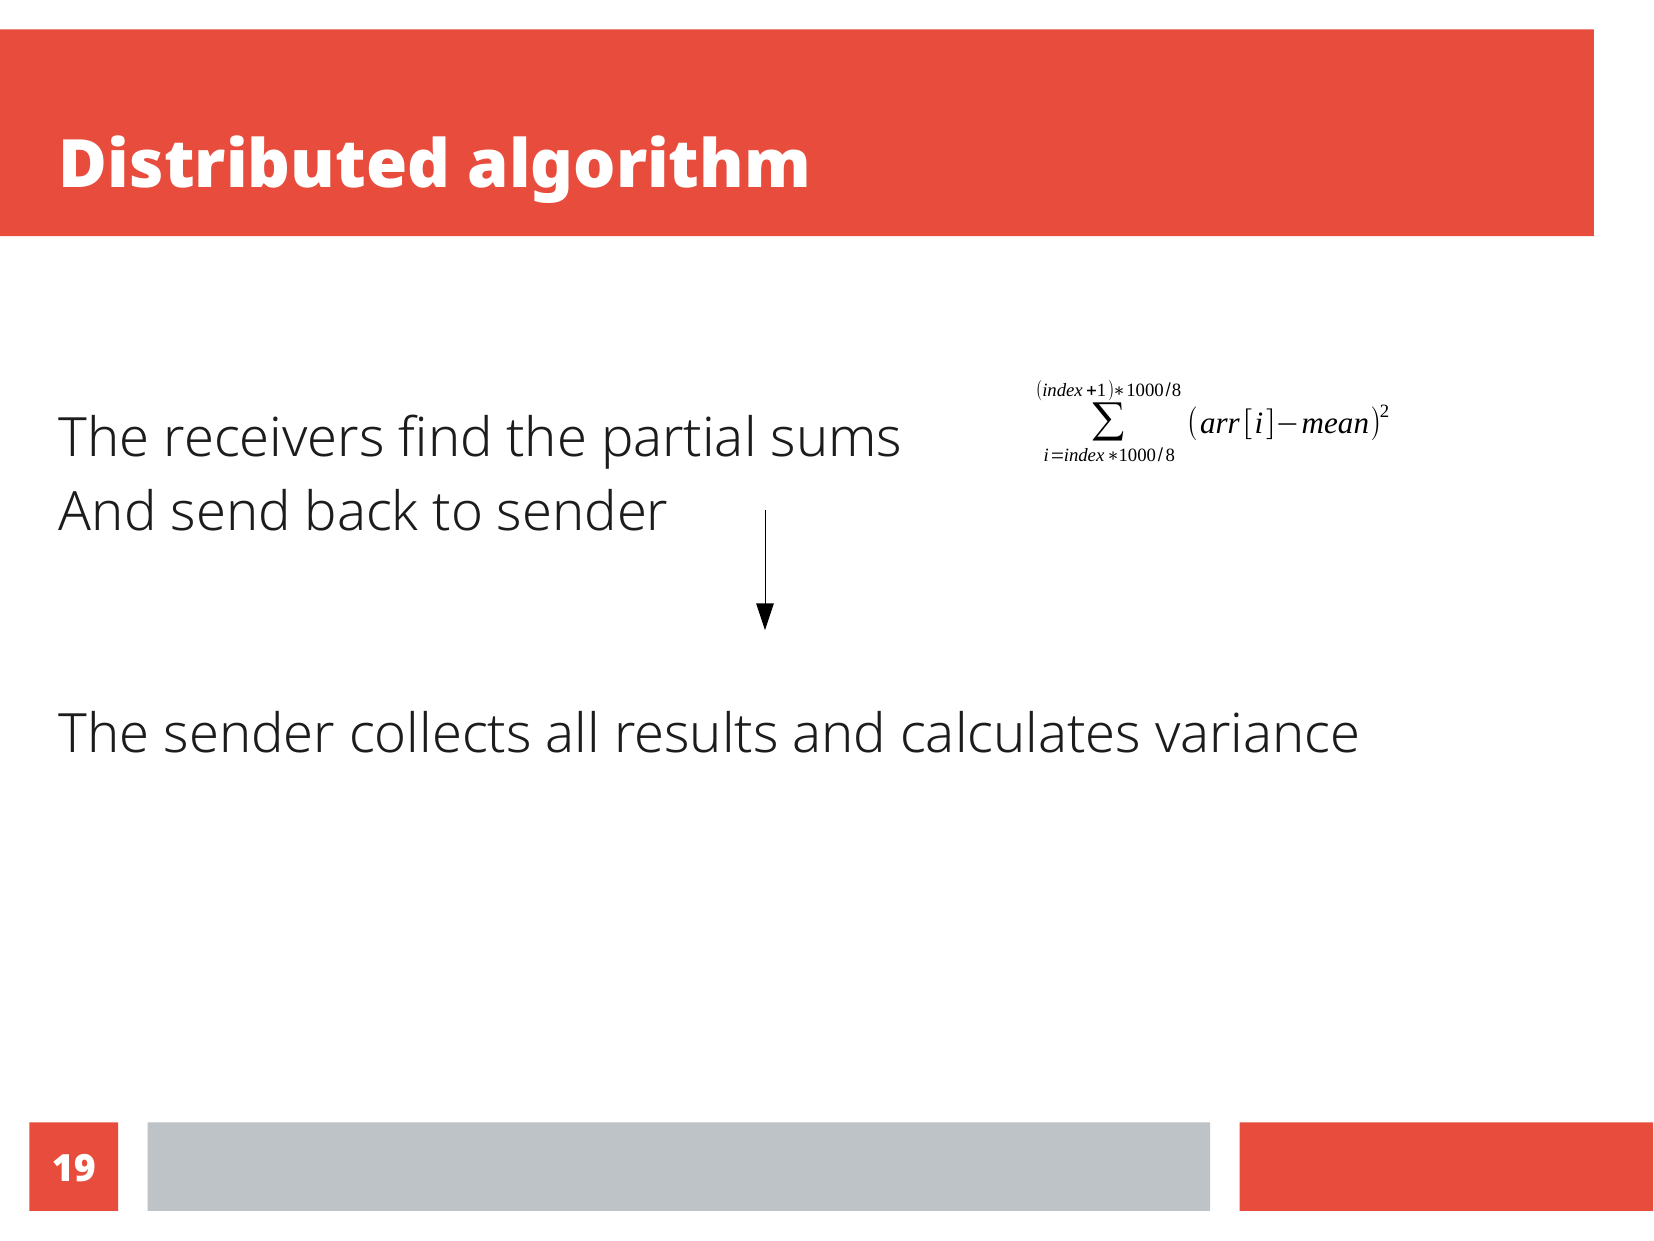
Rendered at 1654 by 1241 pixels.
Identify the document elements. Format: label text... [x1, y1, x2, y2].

subtitle The receivers find the partial sums And send back to sender The sender collects all results and calculates variance [58, 324, 1565, 1093]
chart [1029, 378, 1396, 466]
title Distributed algorithm [58, 59, 1594, 207]
